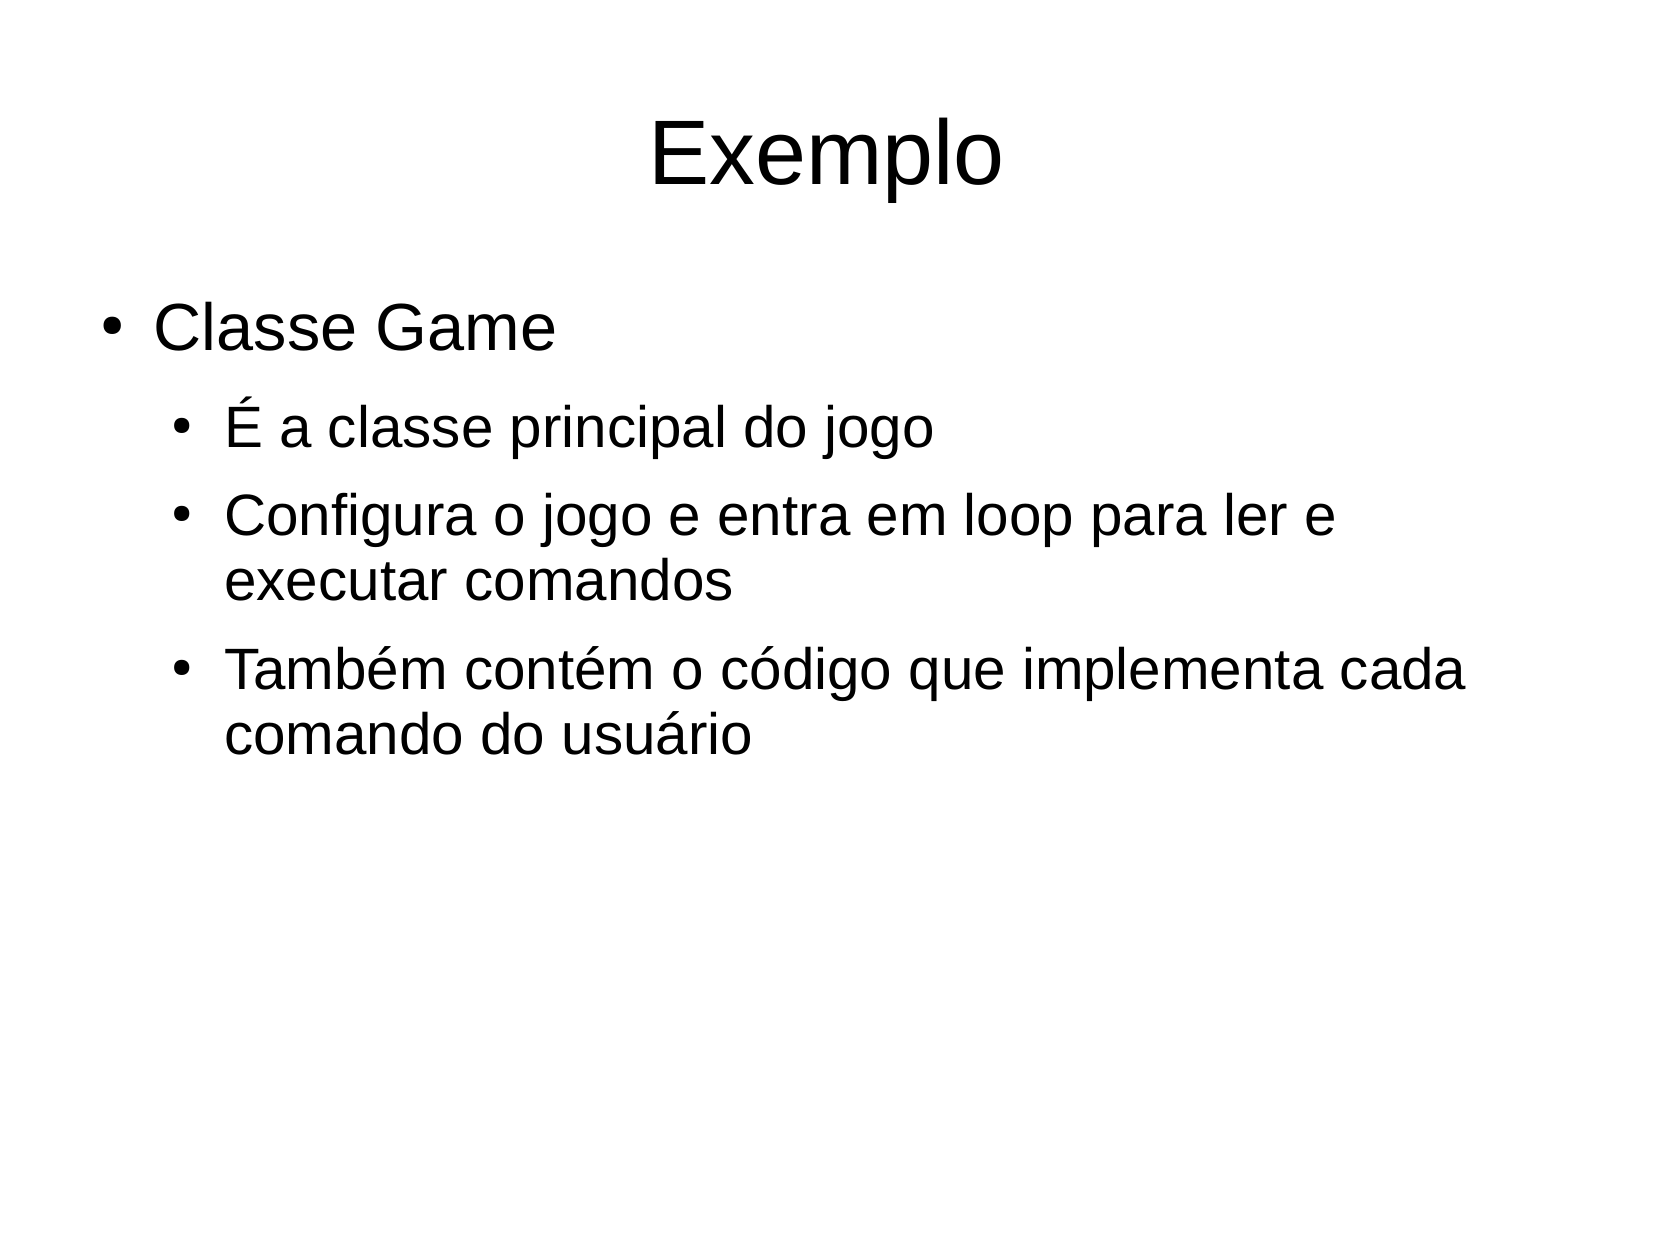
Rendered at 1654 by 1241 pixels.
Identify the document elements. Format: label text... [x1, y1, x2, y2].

title Exemplo [82, 49, 1571, 257]
list Classe Game É a classe principal do jogo Configura o jogo e entra em loop para ler e executar comandos Também contém o código que implementa cada comando do usuário [82, 290, 1571, 1109]
